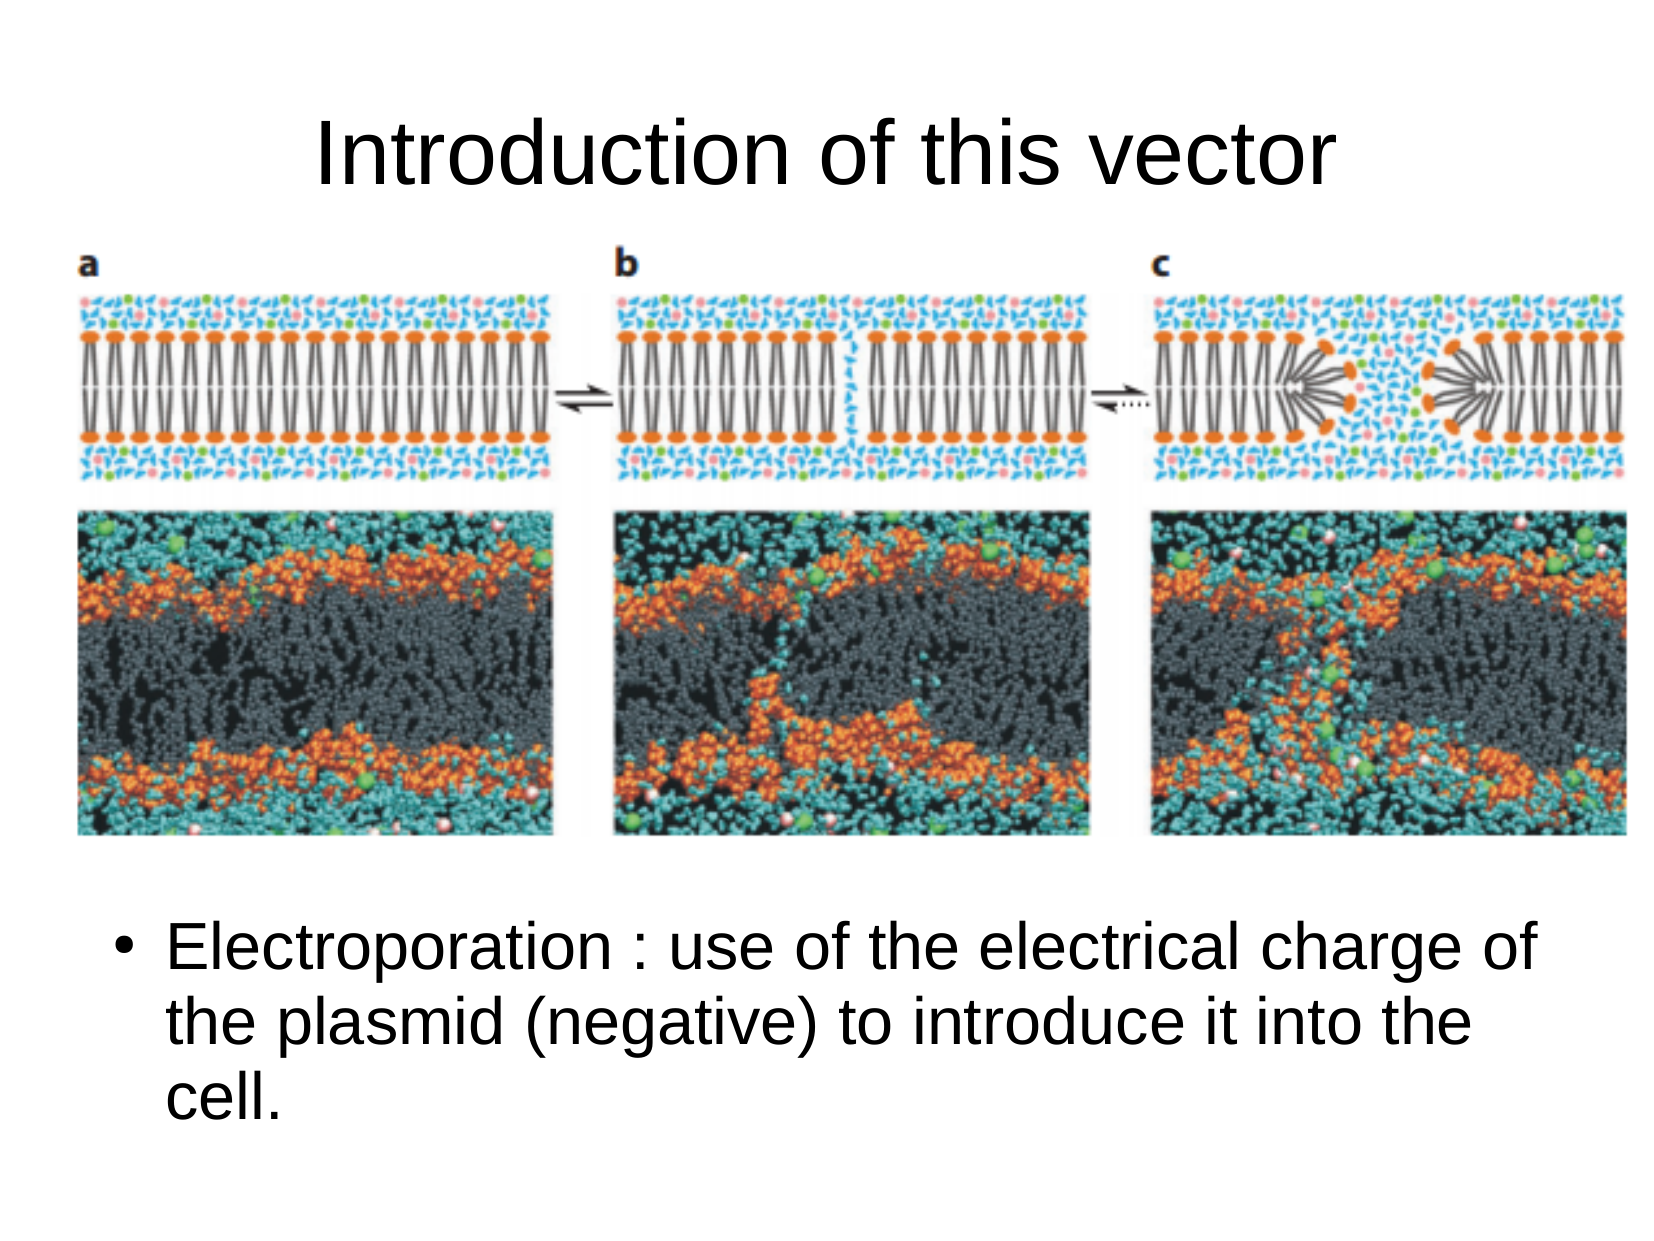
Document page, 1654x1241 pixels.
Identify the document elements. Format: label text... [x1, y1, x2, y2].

picture [11, 212, 1654, 870]
list Electroporation : use of the electrical charge of the plasmid (negative) to introduce it into the cell. [94, 909, 1583, 1158]
title Introduction of this vector [82, 49, 1571, 212]
